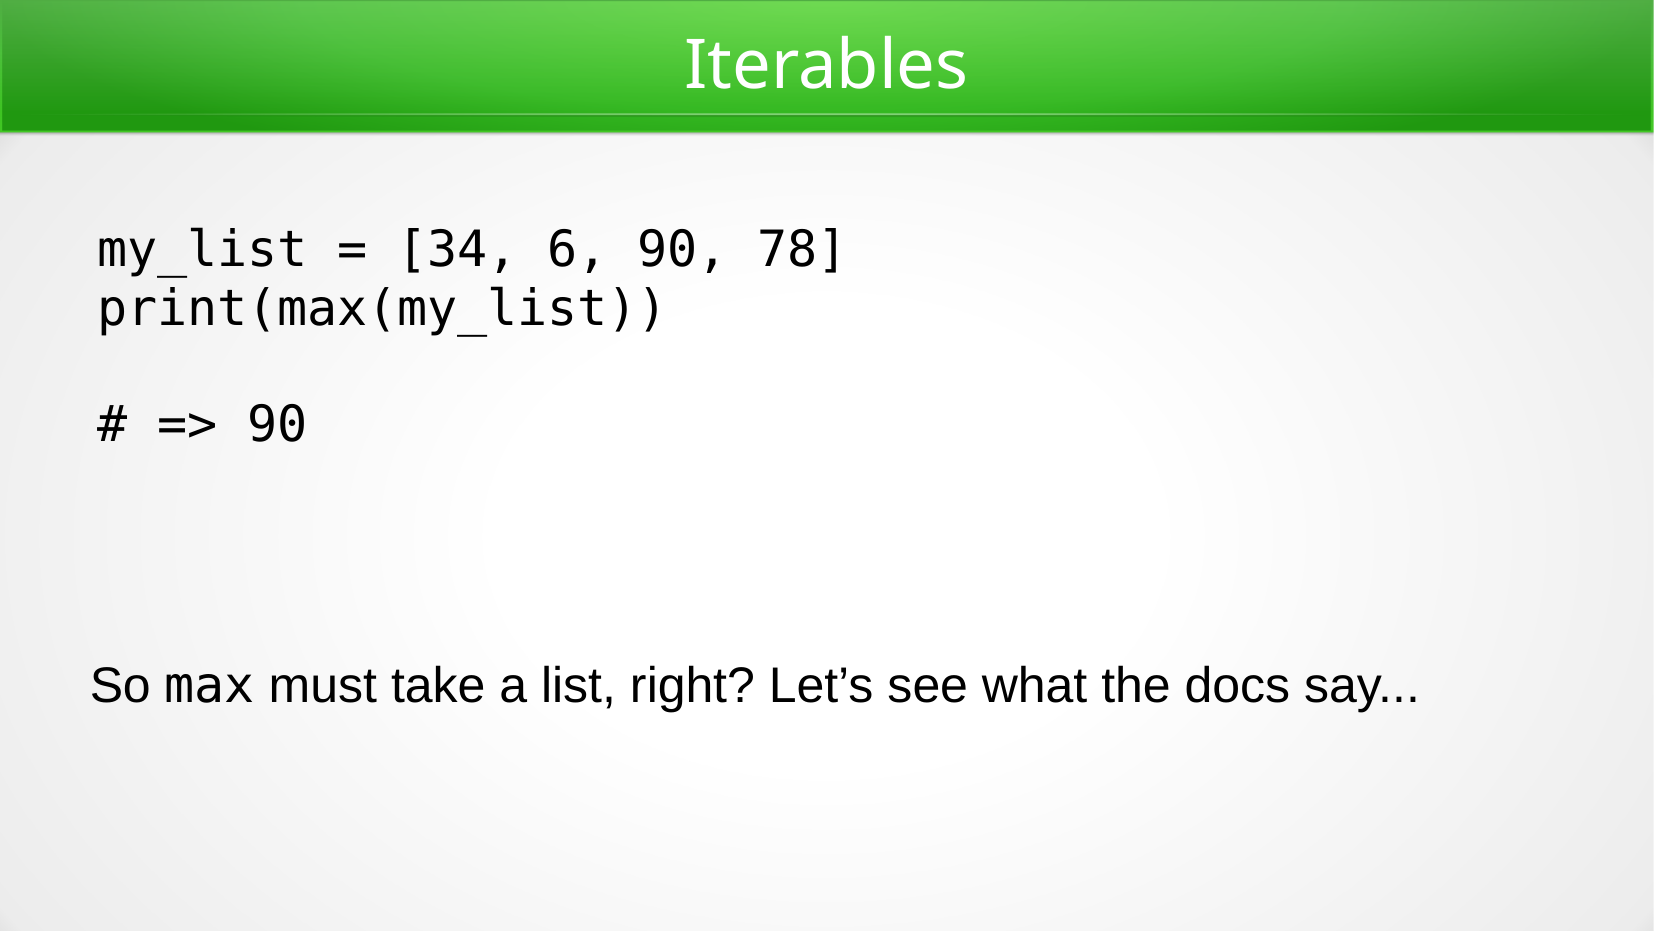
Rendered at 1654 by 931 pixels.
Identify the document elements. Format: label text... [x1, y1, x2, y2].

text_box my_list = [34, 6, 90, 78] print(max(my_list)) # => 90 [82, 213, 961, 461]
title Iterables [82, 8, 1571, 116]
text_box So max must take a list, right? Let’s see what the docs say... [75, 648, 1591, 781]
picture [0, 0, 1654, 931]
